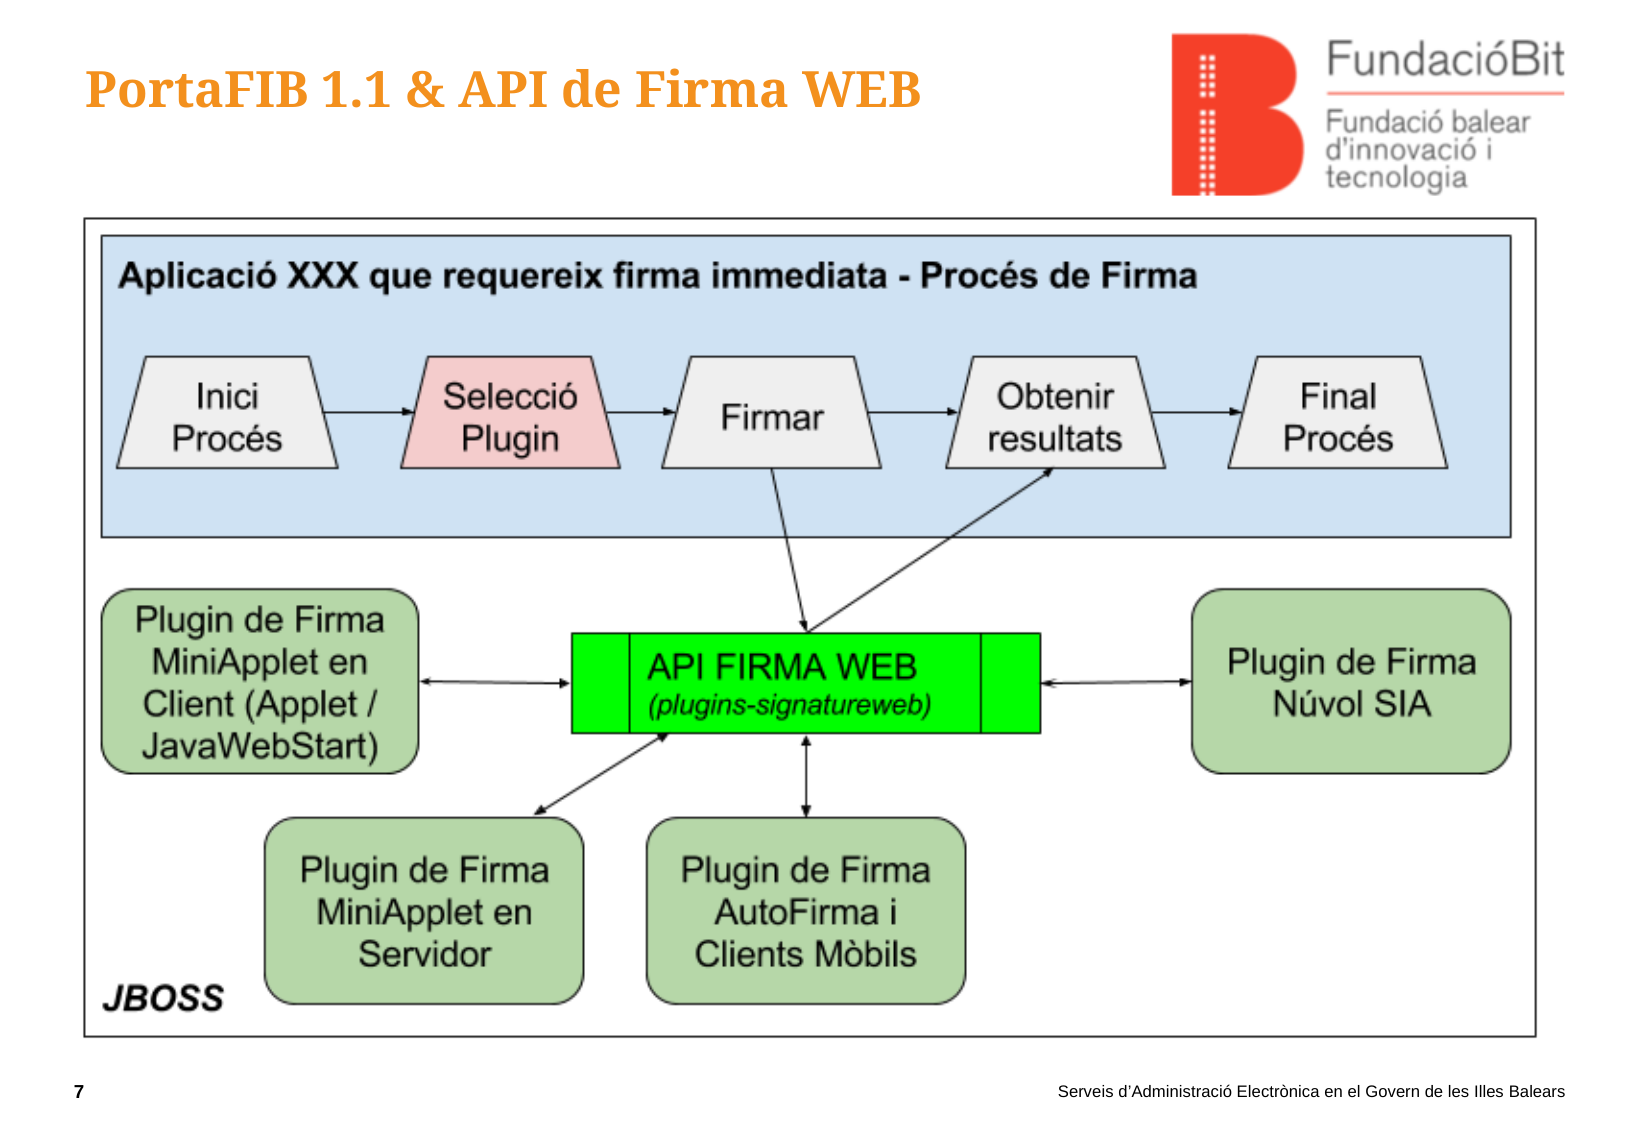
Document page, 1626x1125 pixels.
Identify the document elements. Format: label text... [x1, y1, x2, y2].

text_box PortaFIB 1.1 & API de Firma WEB [72, 57, 1155, 161]
picture [57, 24, 1602, 1065]
slide_number <número> [73, 1079, 125, 1104]
